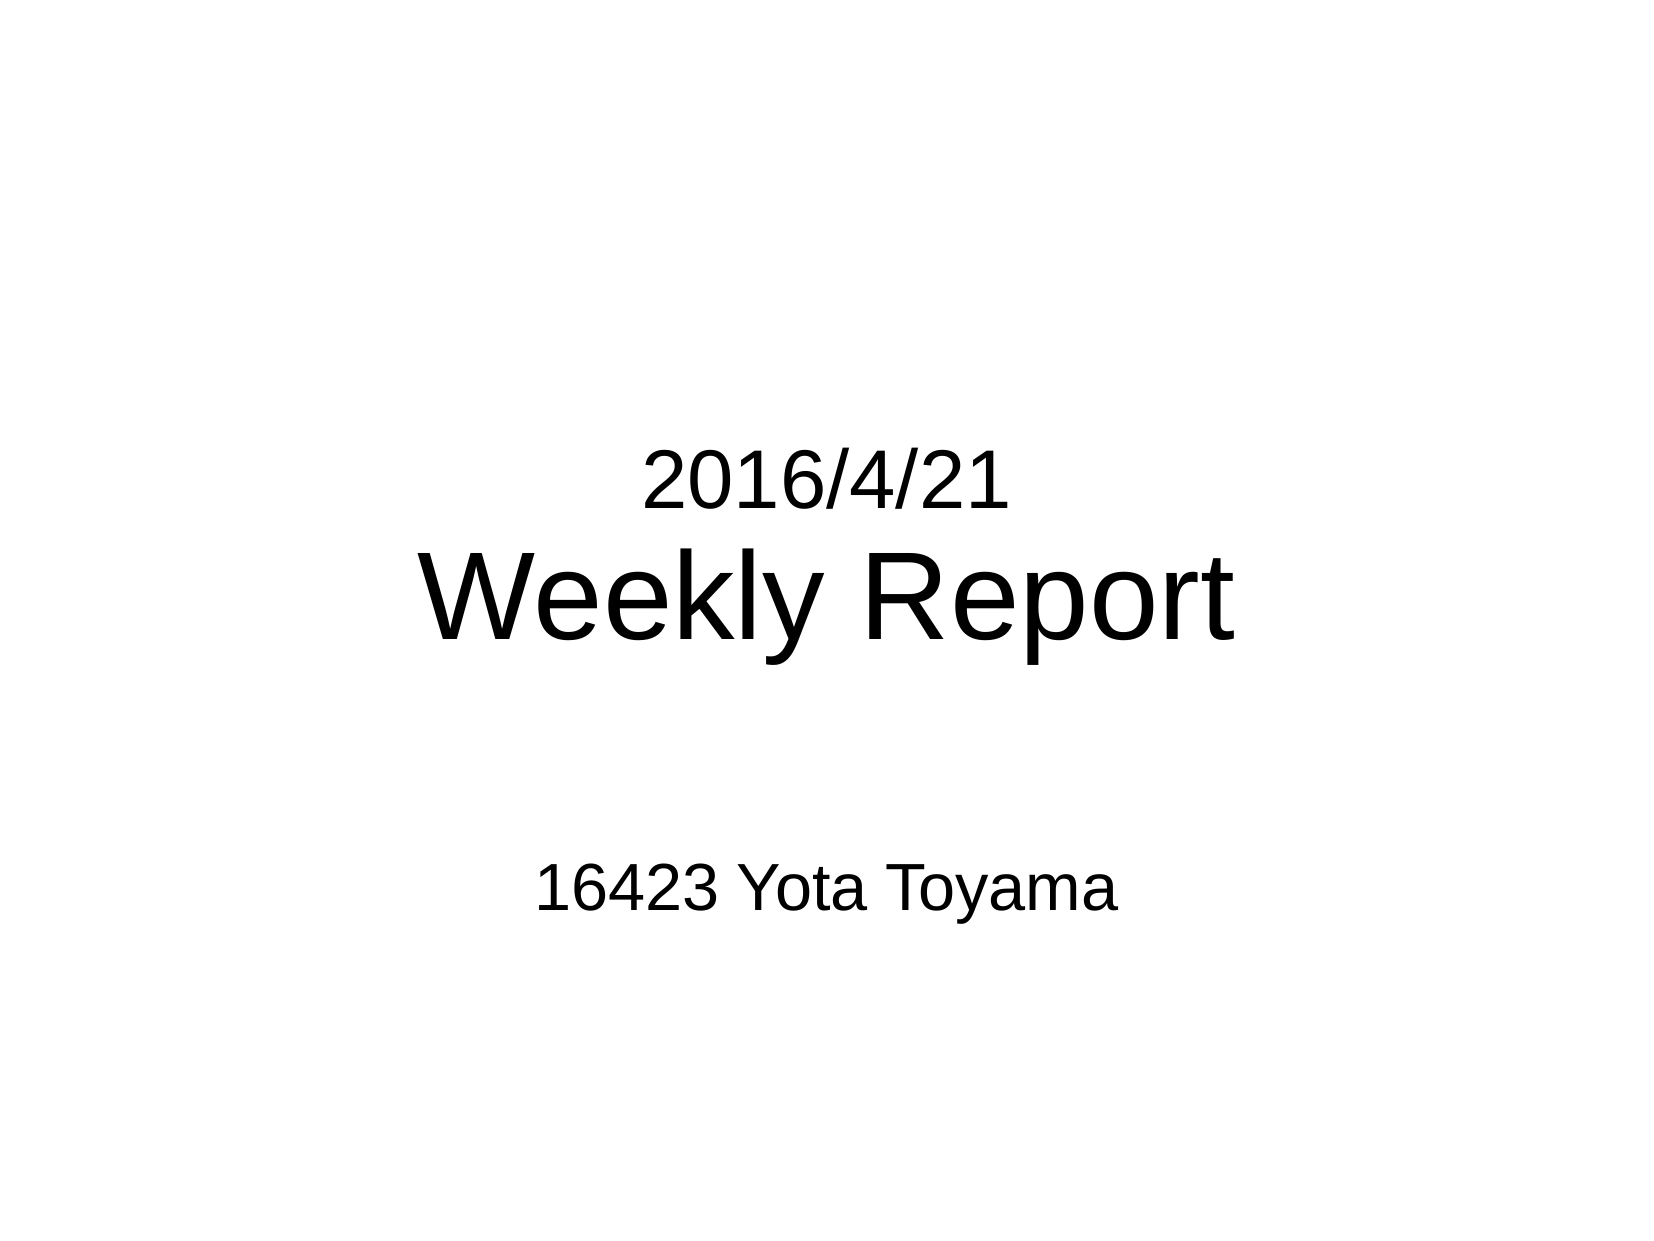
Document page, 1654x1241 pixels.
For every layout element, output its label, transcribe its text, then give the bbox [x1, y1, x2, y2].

title 2016/4/21 Weekly Report [82, 432, 1571, 666]
subtitle 16423 Yota Toyama [82, 765, 1571, 1010]
